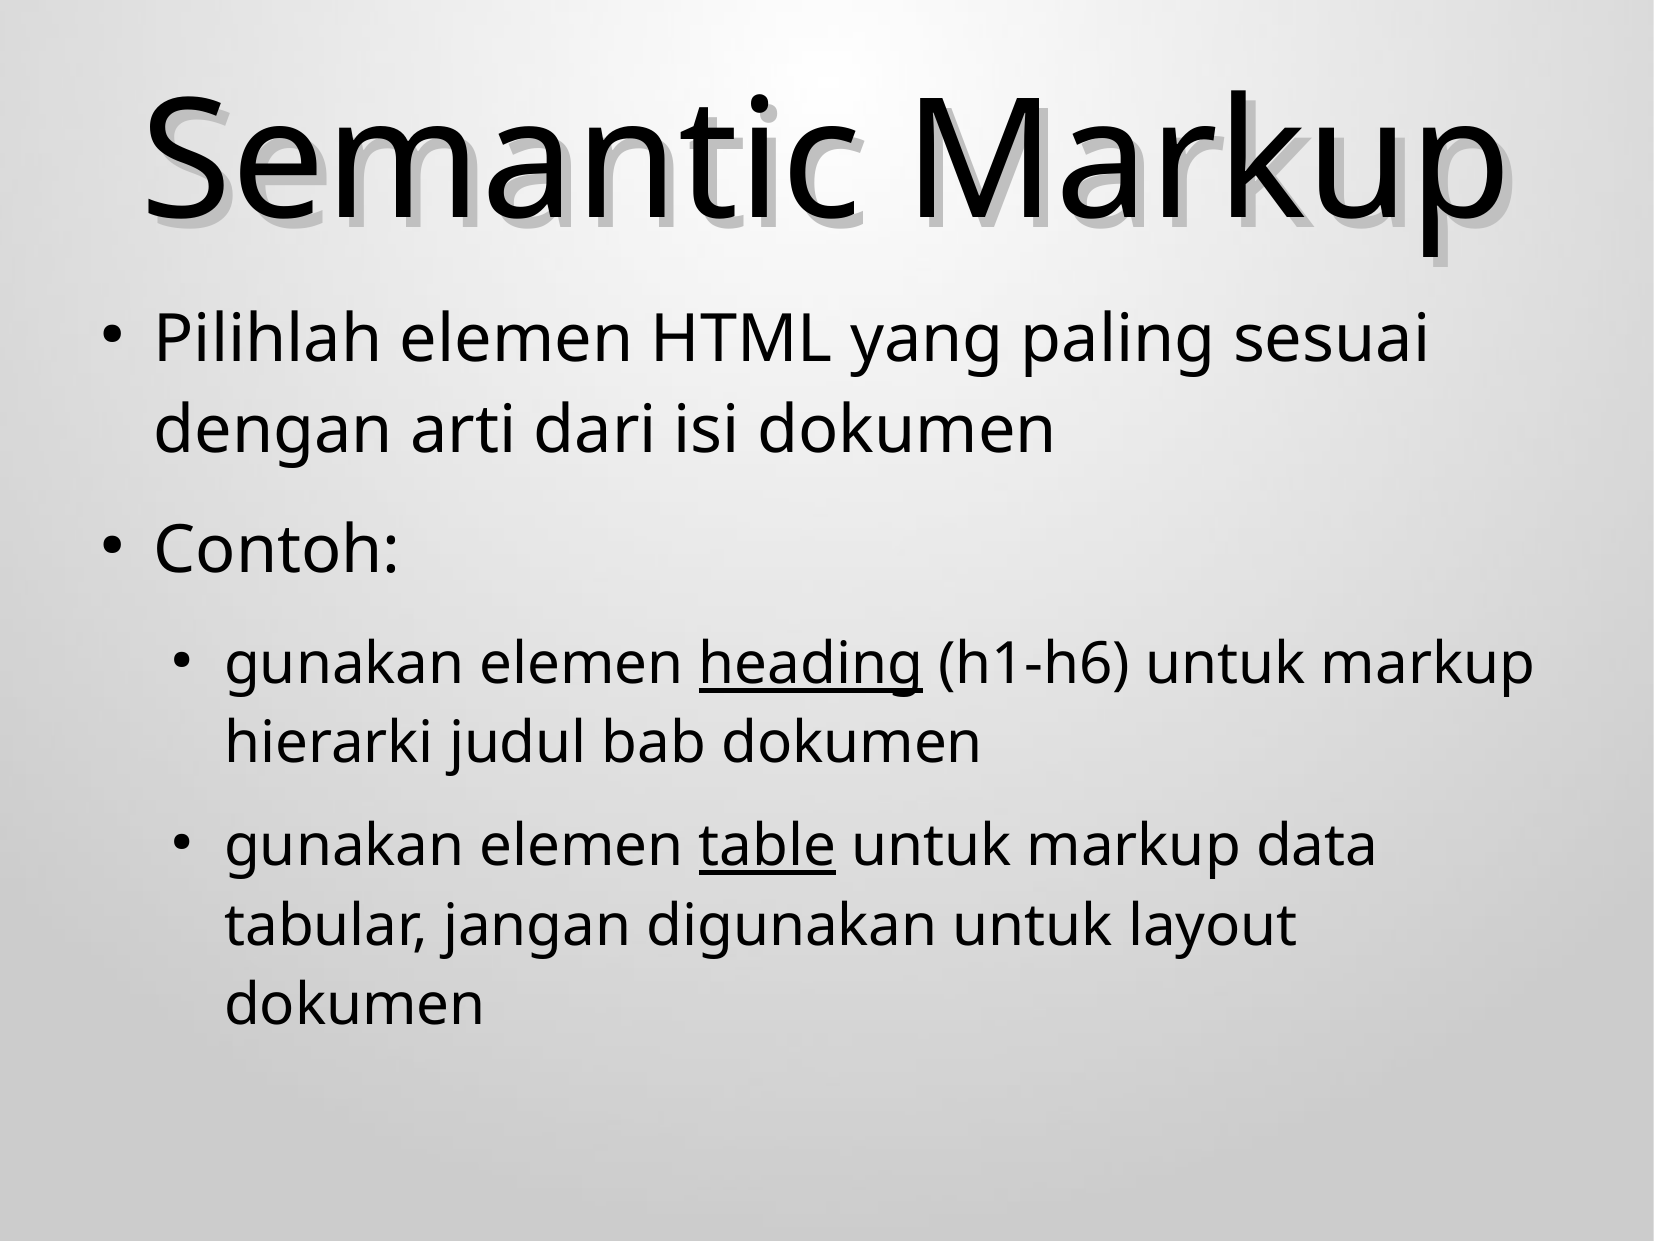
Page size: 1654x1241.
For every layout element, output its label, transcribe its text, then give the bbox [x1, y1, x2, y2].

list Pilihlah elemen HTML yang paling sesuai dengan arti dari isi dokumen Contoh: gunakan elemen heading (h1-h6) untuk markup hierarki judul bab dokumen gunakan elemen table untuk markup data tabular, jangan digunakan untuk layout dokumen [82, 290, 1571, 1109]
title Semantic Markup [82, 52, 1571, 254]
picture [0, 0, 1654, 1241]
